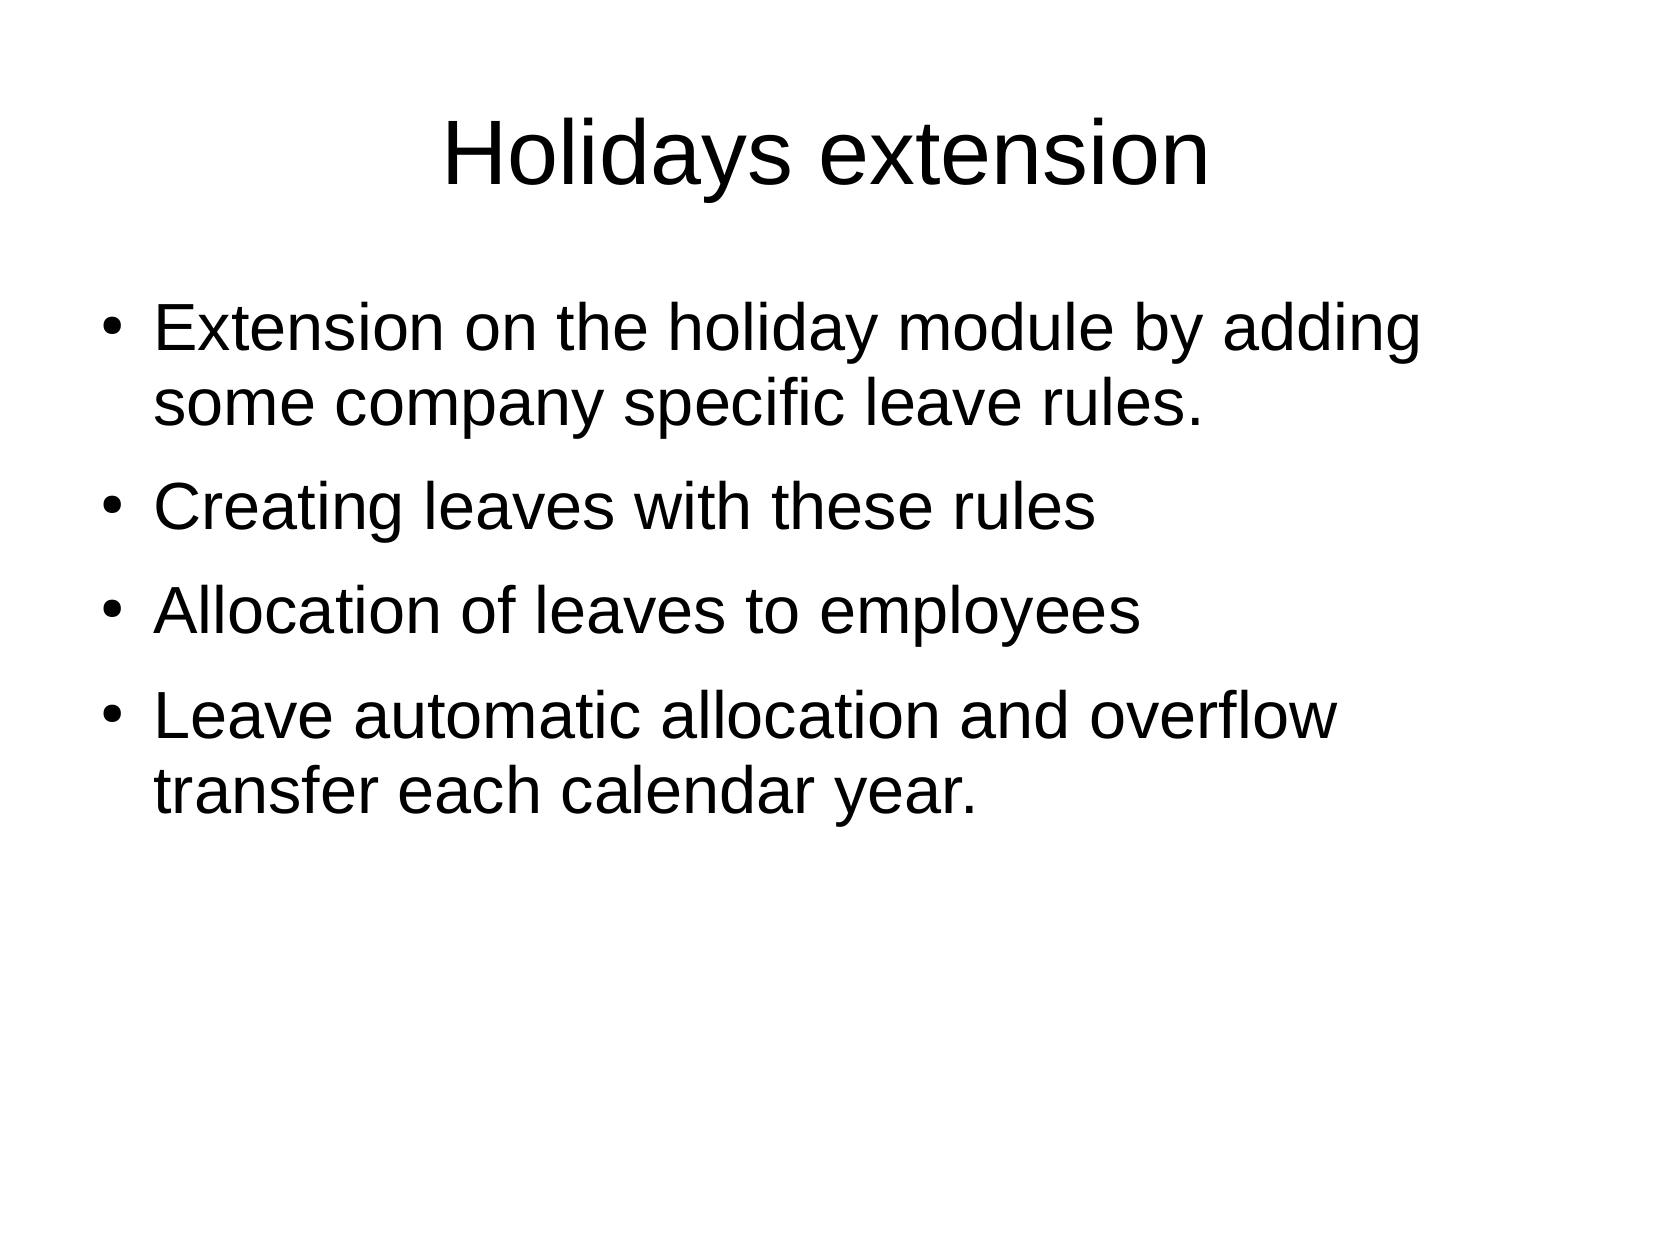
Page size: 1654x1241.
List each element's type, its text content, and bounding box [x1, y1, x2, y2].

title Holidays extension [82, 49, 1571, 257]
list Extension on the holiday module by adding some company specific leave rules. Creating leaves with these rules Allocation of leaves to employees Leave automatic allocation and overflow transfer each calendar year. [82, 290, 1538, 1010]
